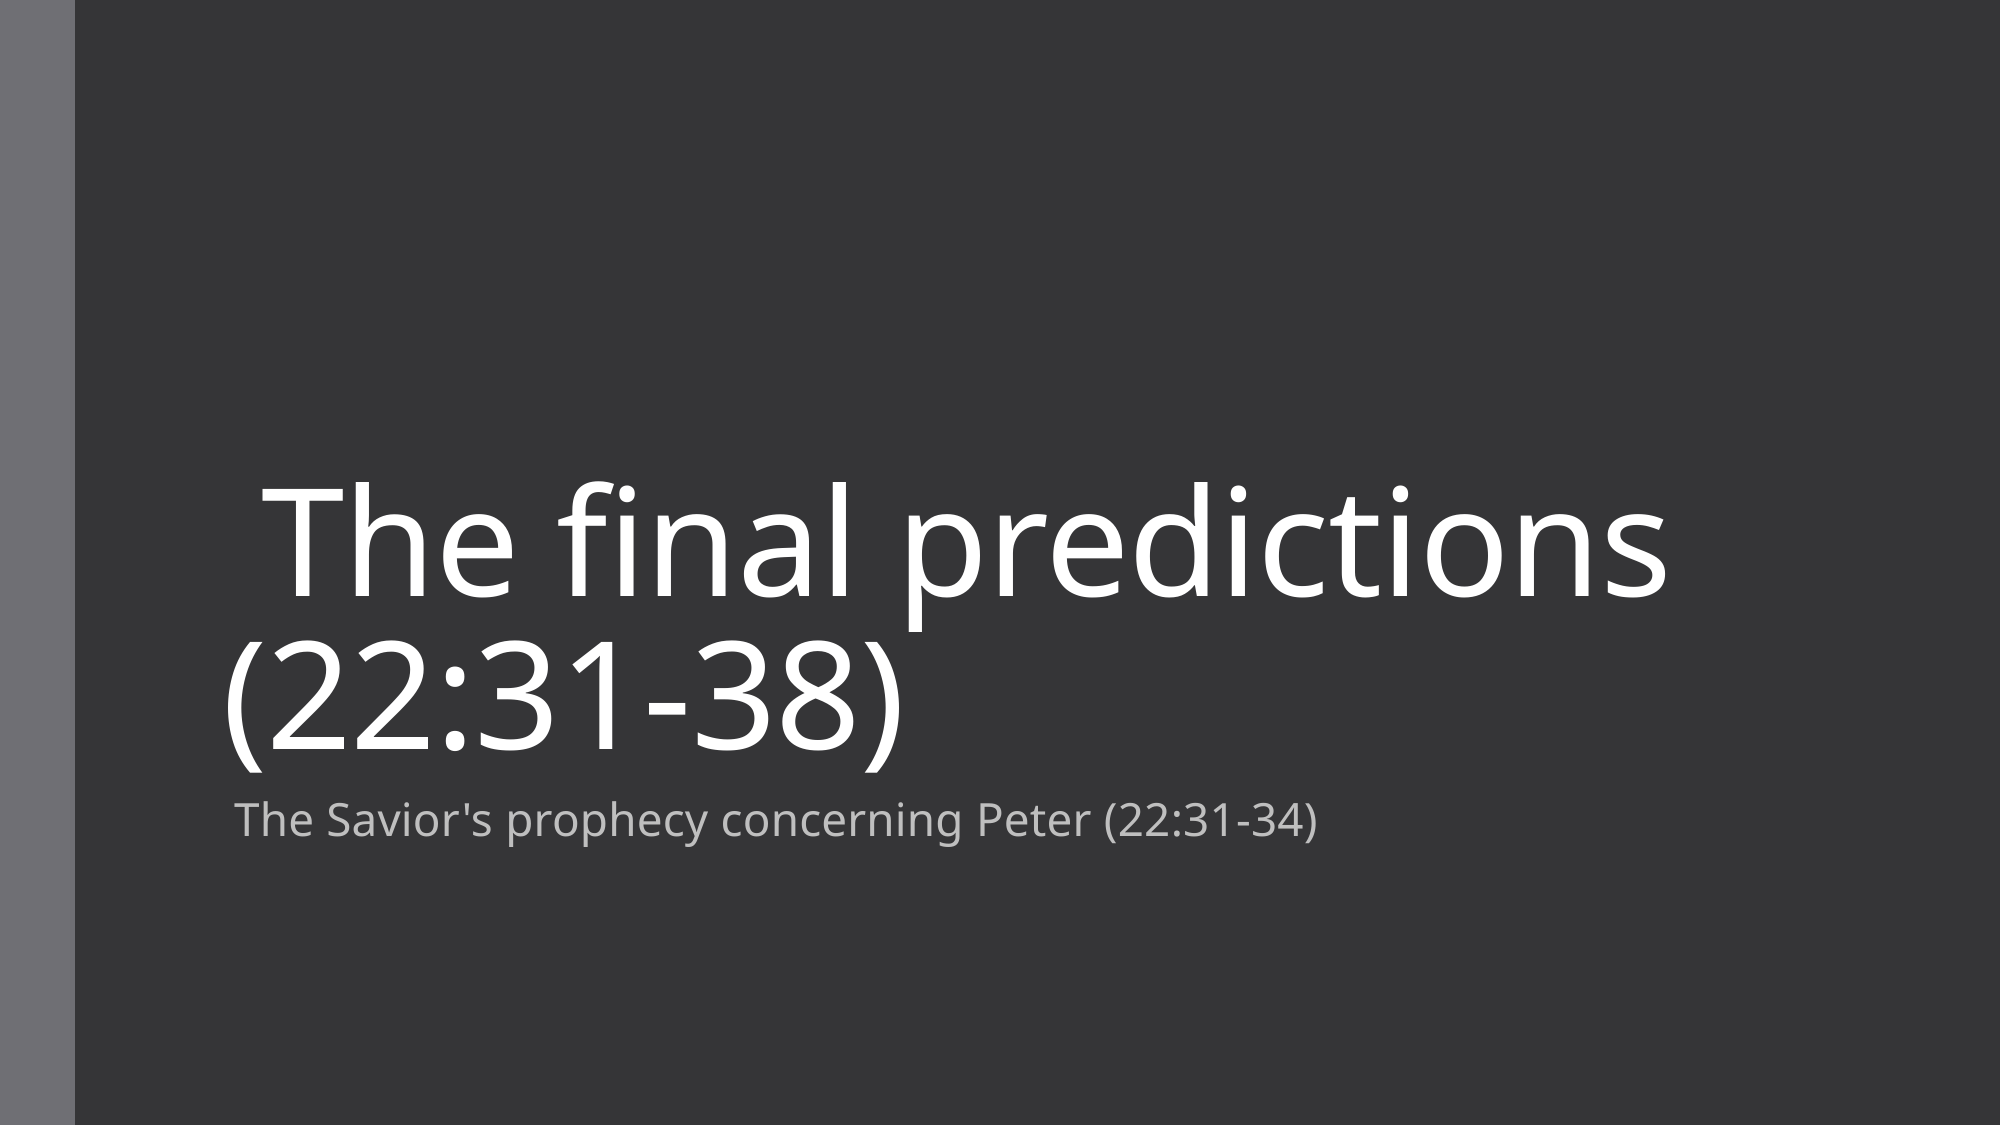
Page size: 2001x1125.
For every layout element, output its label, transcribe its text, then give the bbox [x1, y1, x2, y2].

title The final predictions (22:31-38) [206, 124, 1752, 787]
subtitle The Savior's prophecy concerning Peter (22:31-34) [206, 787, 1752, 1066]
